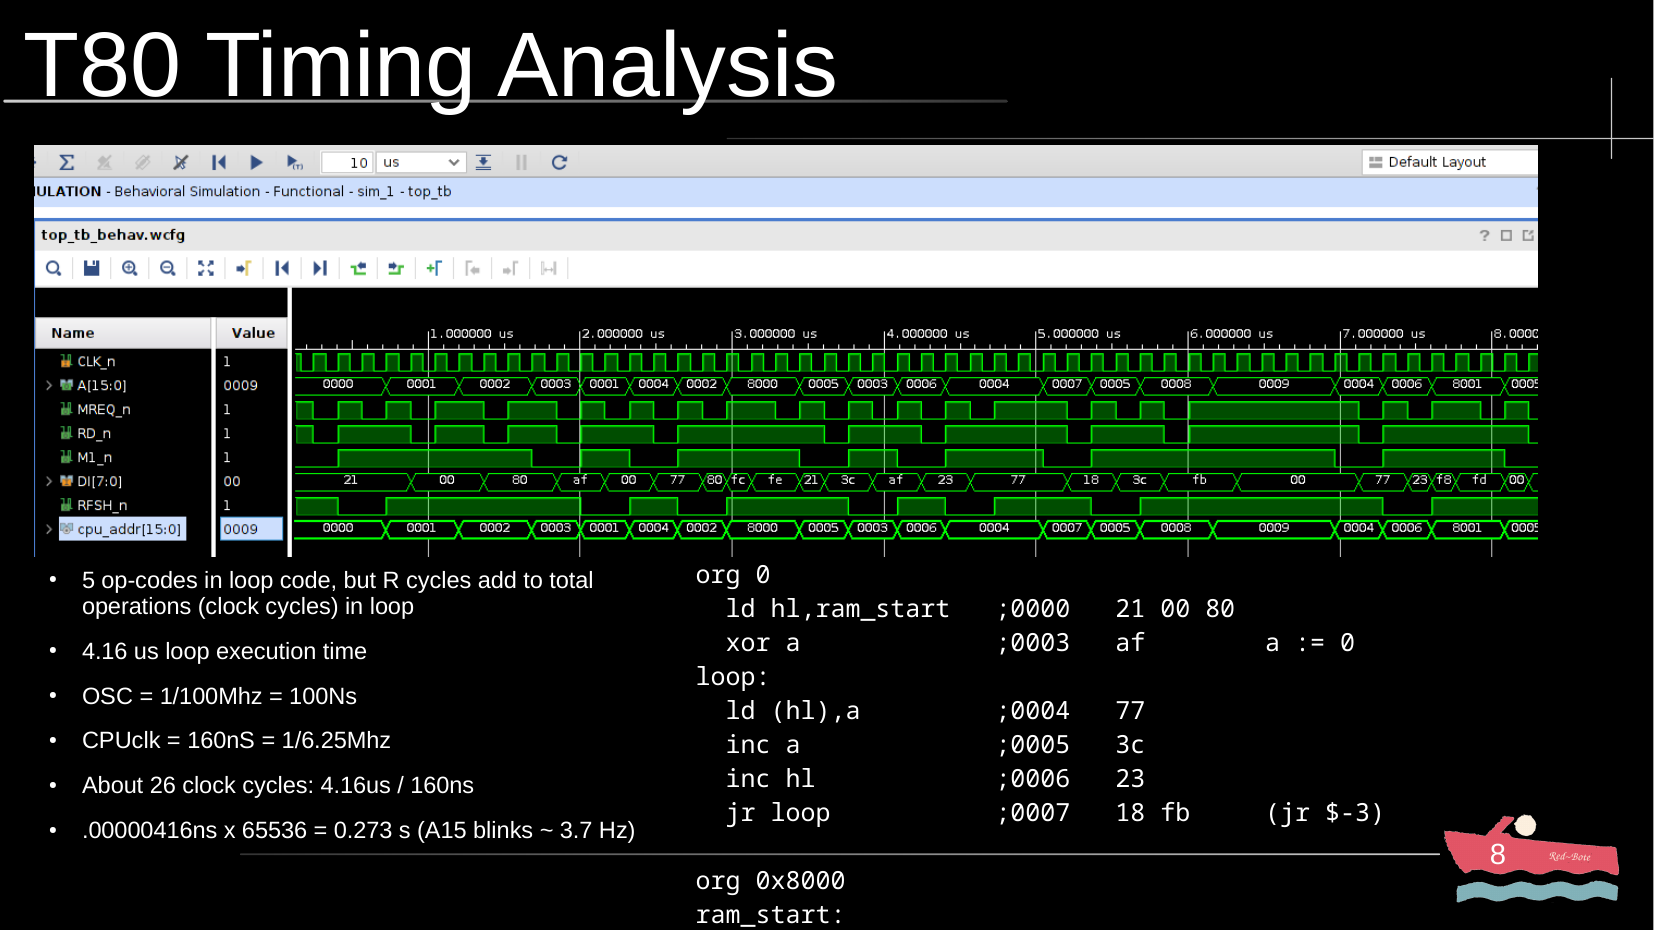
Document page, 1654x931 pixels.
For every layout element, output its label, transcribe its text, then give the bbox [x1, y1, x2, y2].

picture [1440, 807, 1625, 908]
picture [34, 145, 1538, 557]
list 5 op-codes in loop code, but R cycles add to total operations (clock cycles) in loop 4.16 us loop execution time OSC = 1/100Mhz = 100Ns CPUclk = 160nS = 1/6.25Mhz About 26 clock cycles: 4.16us / 160ns .00000416ns x 65536 = 0.273 s (A15 blinks ~ 3.7 Hz) [37, 566, 638, 857]
title T80 Timing Analysis [23, 11, 1589, 119]
text_box org 0 ld hl,ram_start ;0000 21 00 80 xor a ;0003 af a := 0 loop: ld (hl),a ;0004 77 inc a ;0005 3c inc hl ;0006 23 jr loop ;0007 18 fb (jr $-3) org 0x8000 ram_start: db 00 [680, 549, 1431, 864]
